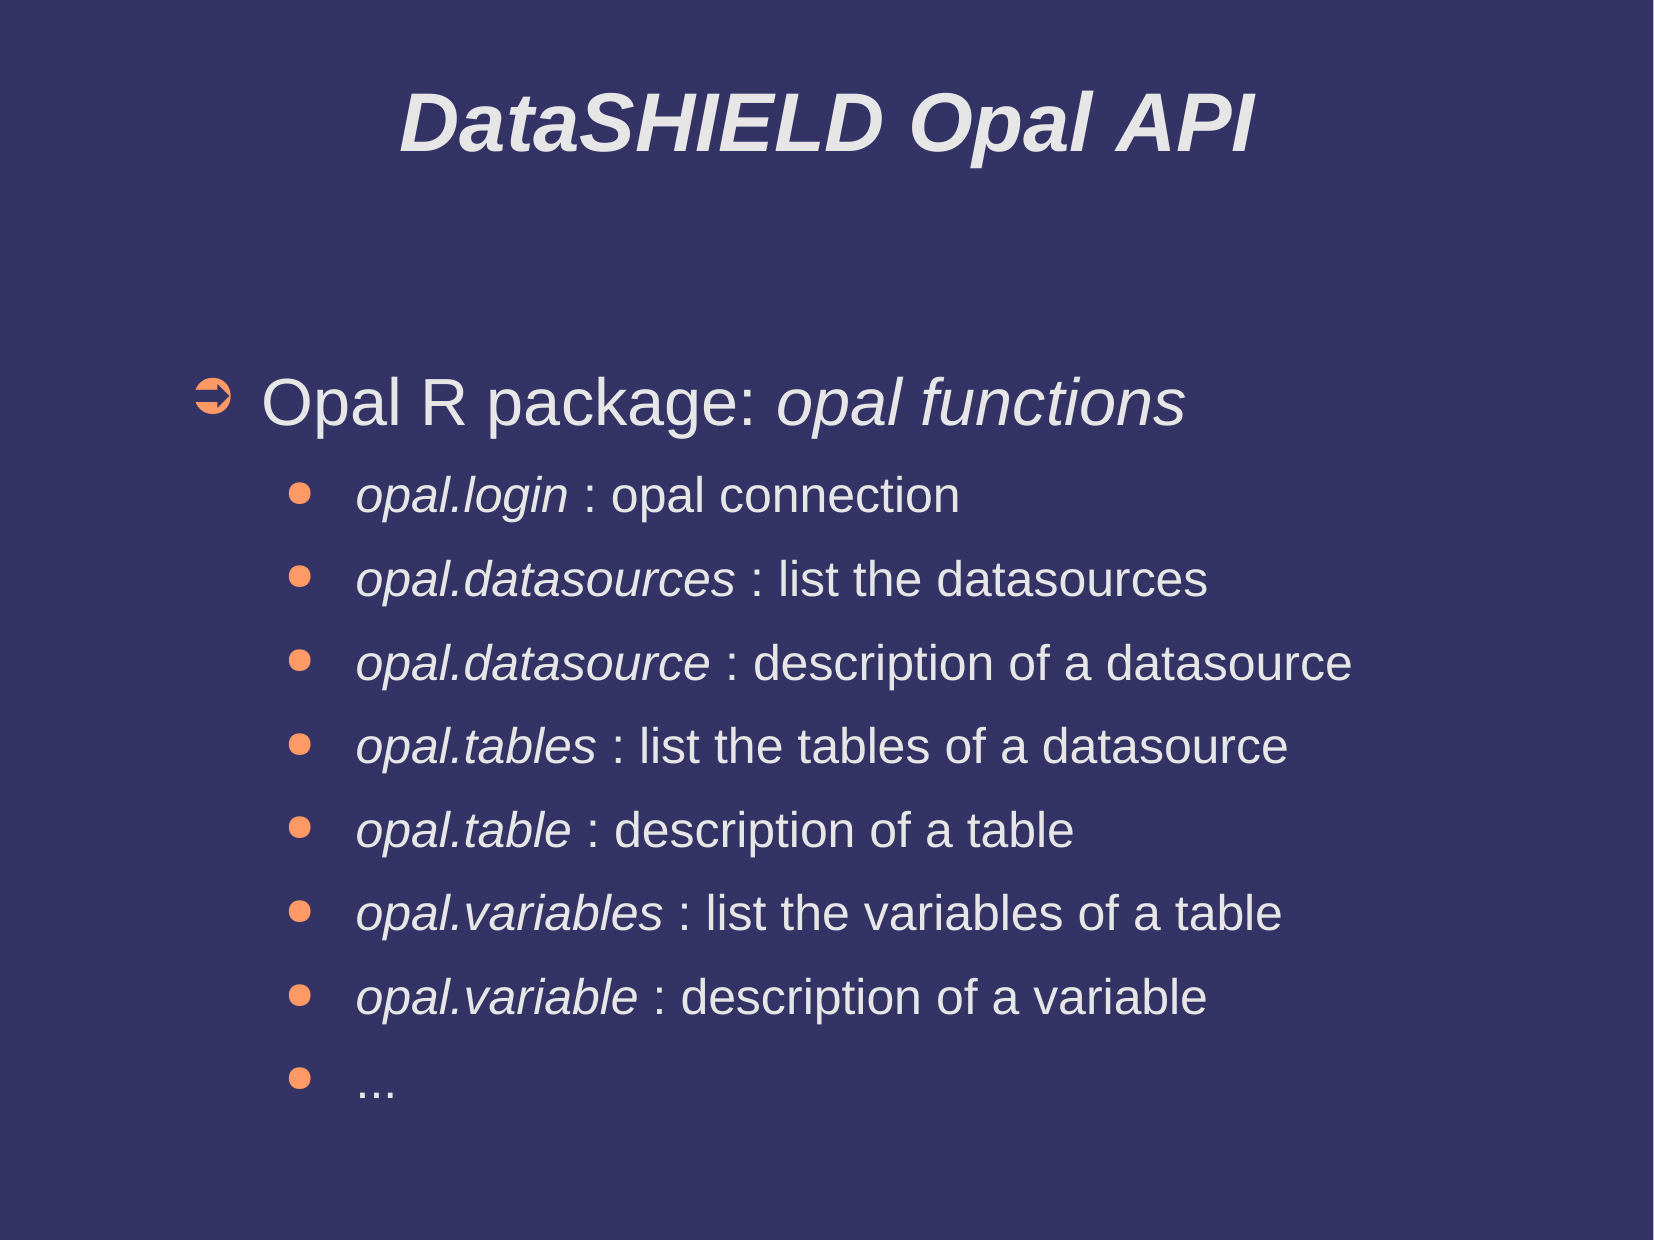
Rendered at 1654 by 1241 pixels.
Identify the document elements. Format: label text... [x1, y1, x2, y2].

title DataSHIELD Opal API [121, 19, 1534, 227]
list Opal R package: opal functions opal.login : opal connection opal.datasources : list the datasources opal.datasource : description of a datasource opal.tables : list the tables of a datasource opal.table : description of a table opal.variables : list the variables of a table opal.variable : description of a variable ... [178, 364, 1570, 1147]
